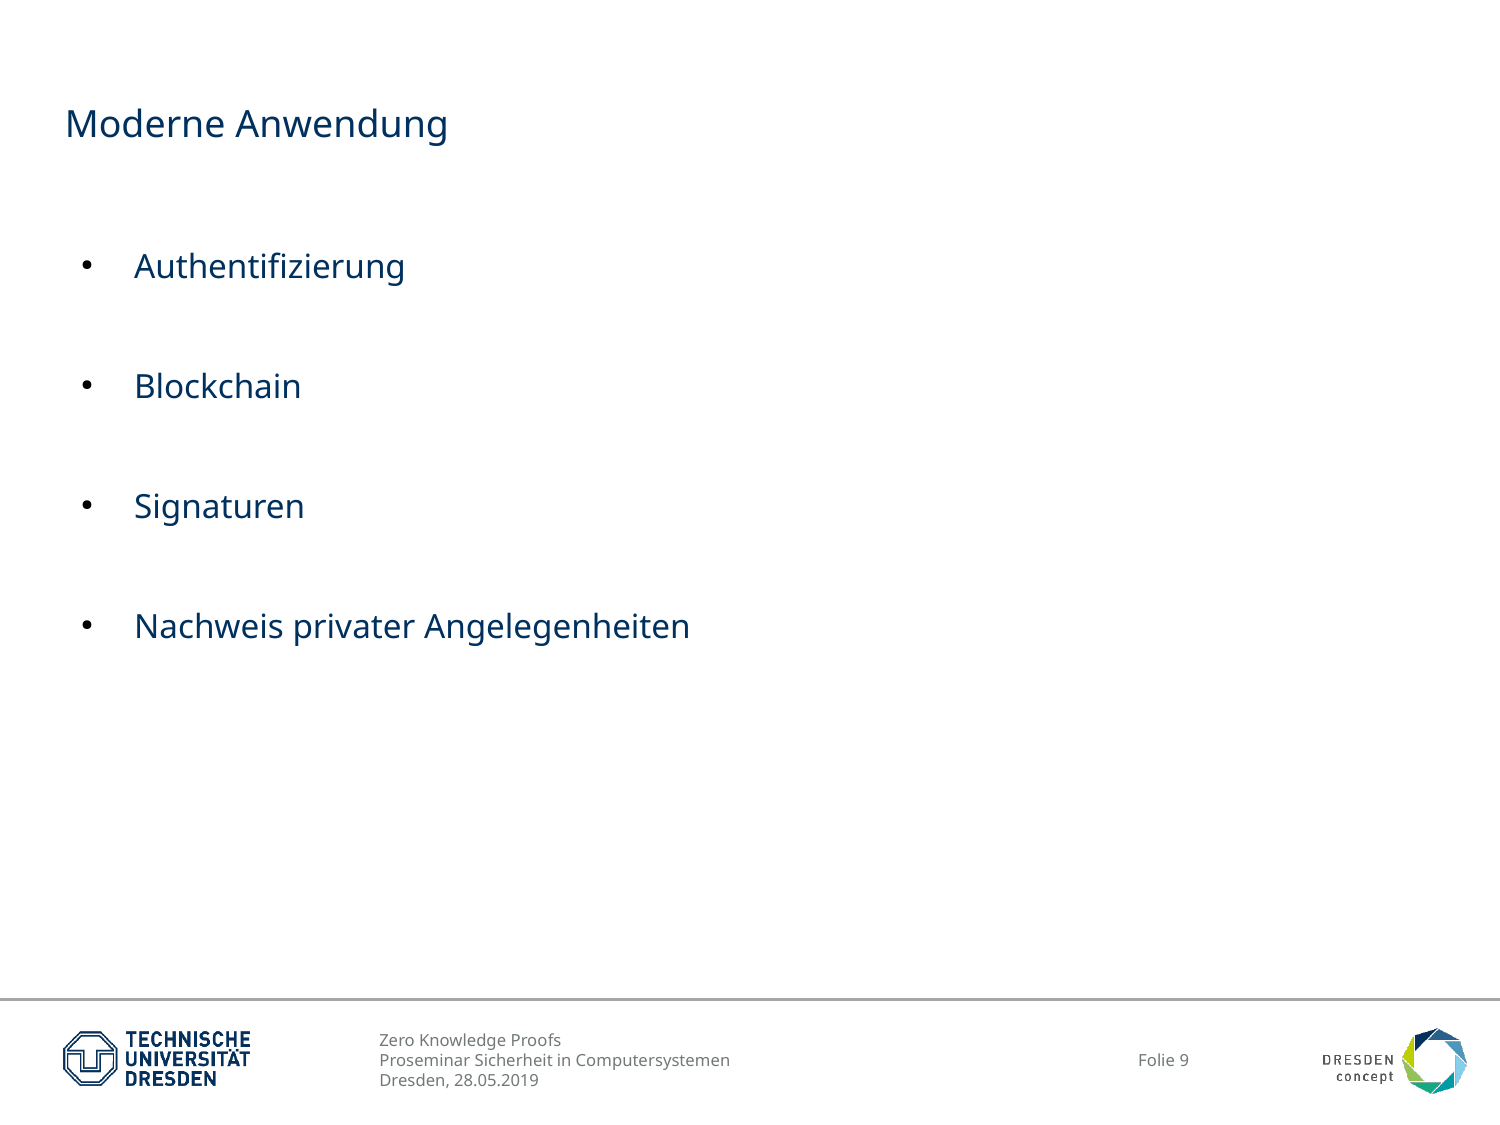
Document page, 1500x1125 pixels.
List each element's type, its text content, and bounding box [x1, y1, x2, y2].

list Authentifizierung Blockchain Signaturen Nachweis privater Angelegenheiten [63, 243, 1437, 941]
title Moderne Anwendung [64, 56, 1437, 190]
picture [1323, 1028, 1467, 1094]
picture [63, 1031, 250, 1086]
